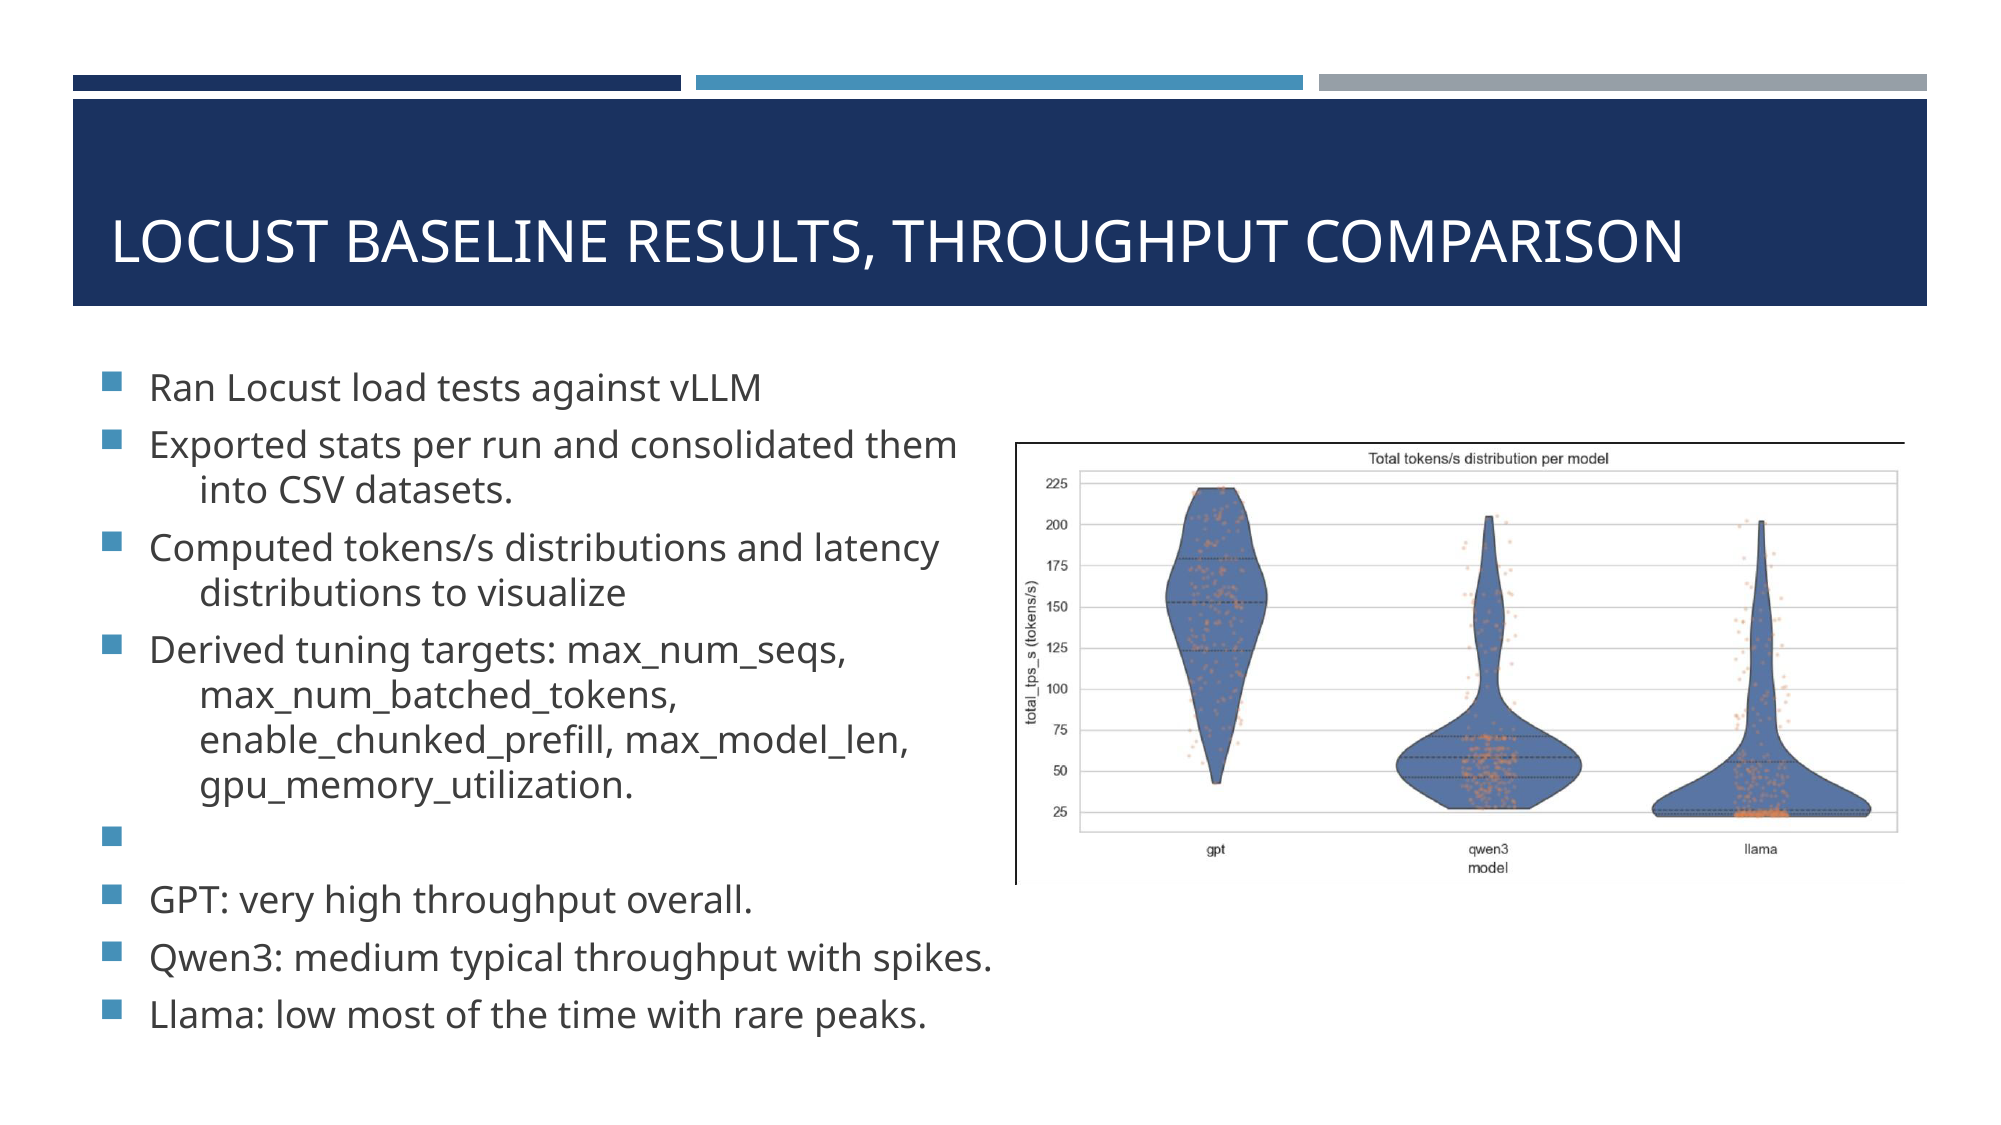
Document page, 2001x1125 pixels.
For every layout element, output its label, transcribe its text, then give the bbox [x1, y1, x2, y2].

picture [1034, 442, 1905, 885]
list Ran Locust load tests against vLLM Exported stats per run and consolidated them into CSV datasets. Computed tokens/s distributions and latency distributions to visualize Derived tuning targets: max_num_seqs, max_num_batched_tokens, enable_chunked_prefill, max_model_len, gpu_memory_utilization. GPT: very high throughput overall. Qwen3: medium typical throughput with spikes. Llama: low most of the time with rare peaks. [83, 343, 1034, 1057]
title Locust Baseline Results, Throughput Comparison [95, 119, 1905, 282]
